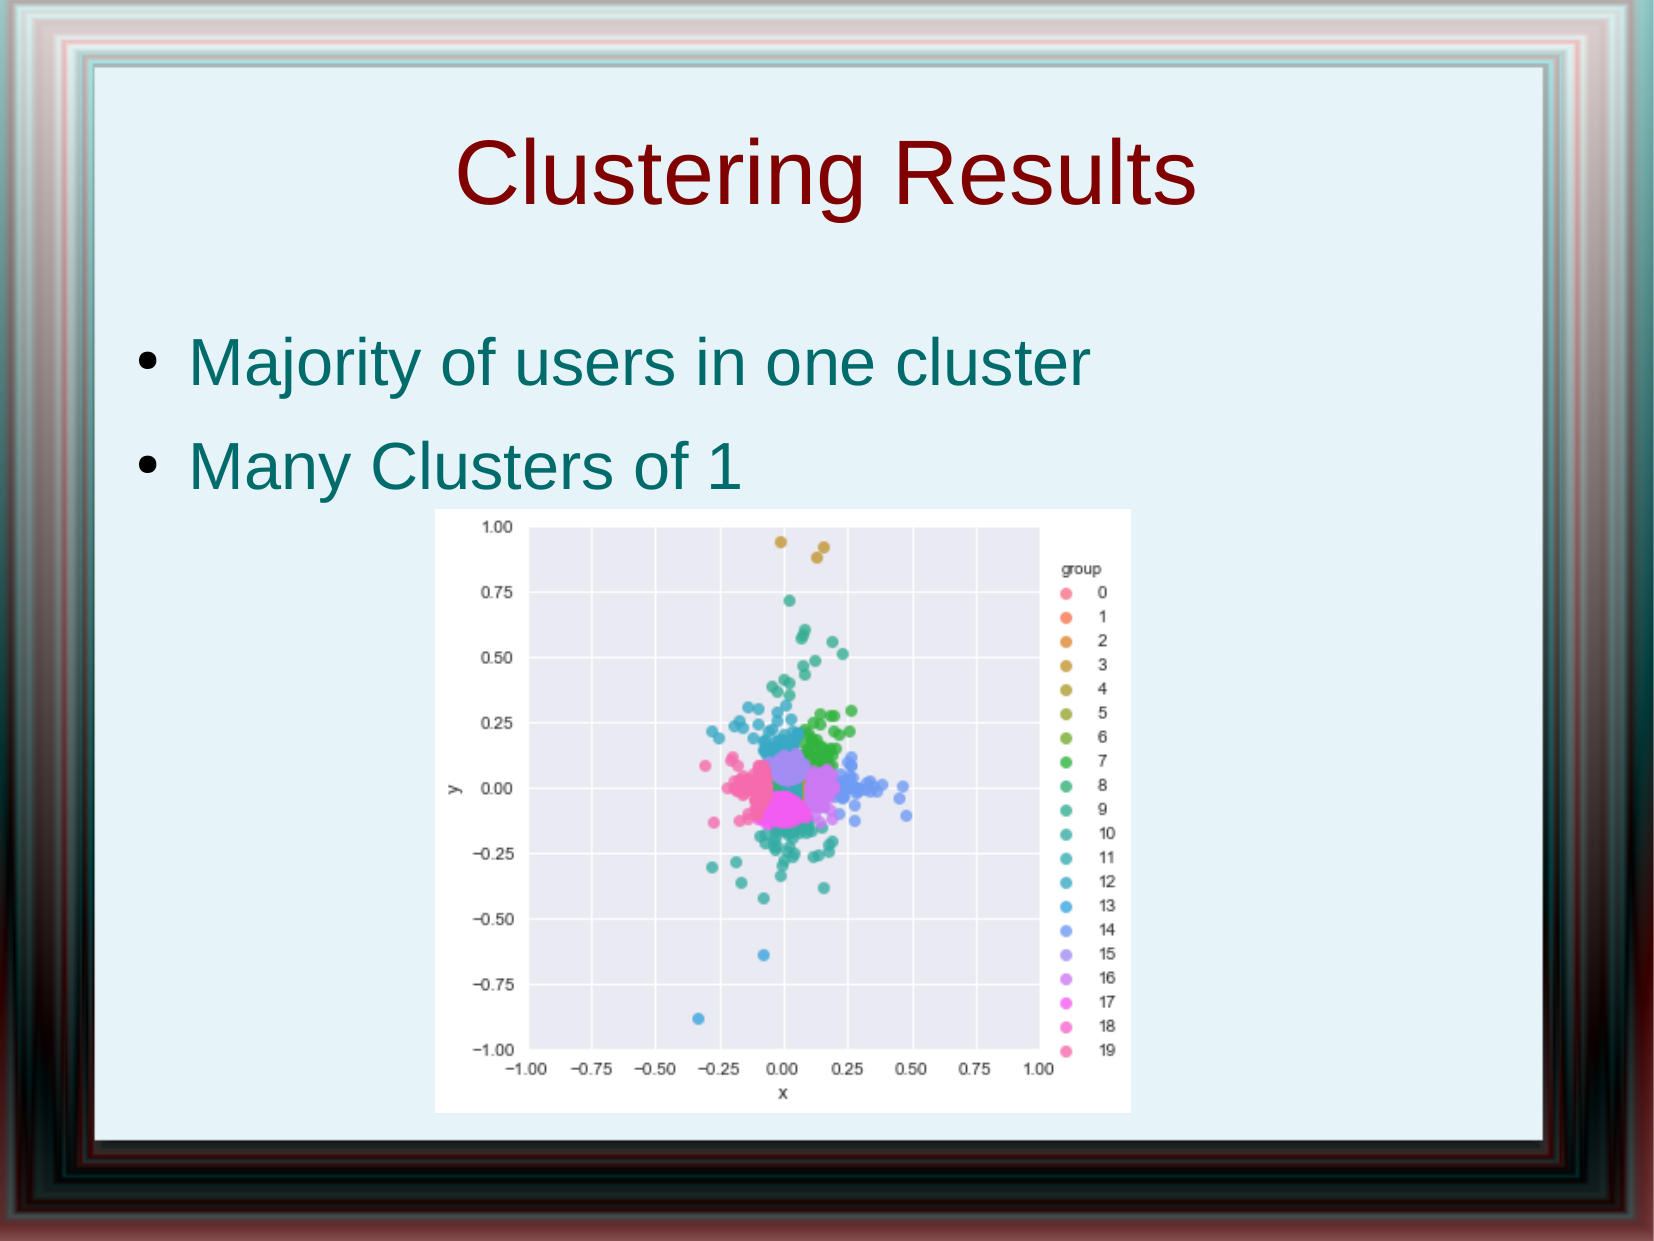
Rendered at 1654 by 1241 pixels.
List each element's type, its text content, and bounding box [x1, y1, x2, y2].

list Majority of users in one cluster Many Clusters of 1 [118, 324, 1506, 945]
picture [0, 0, 1654, 1241]
title Clustering Results [118, 88, 1536, 257]
